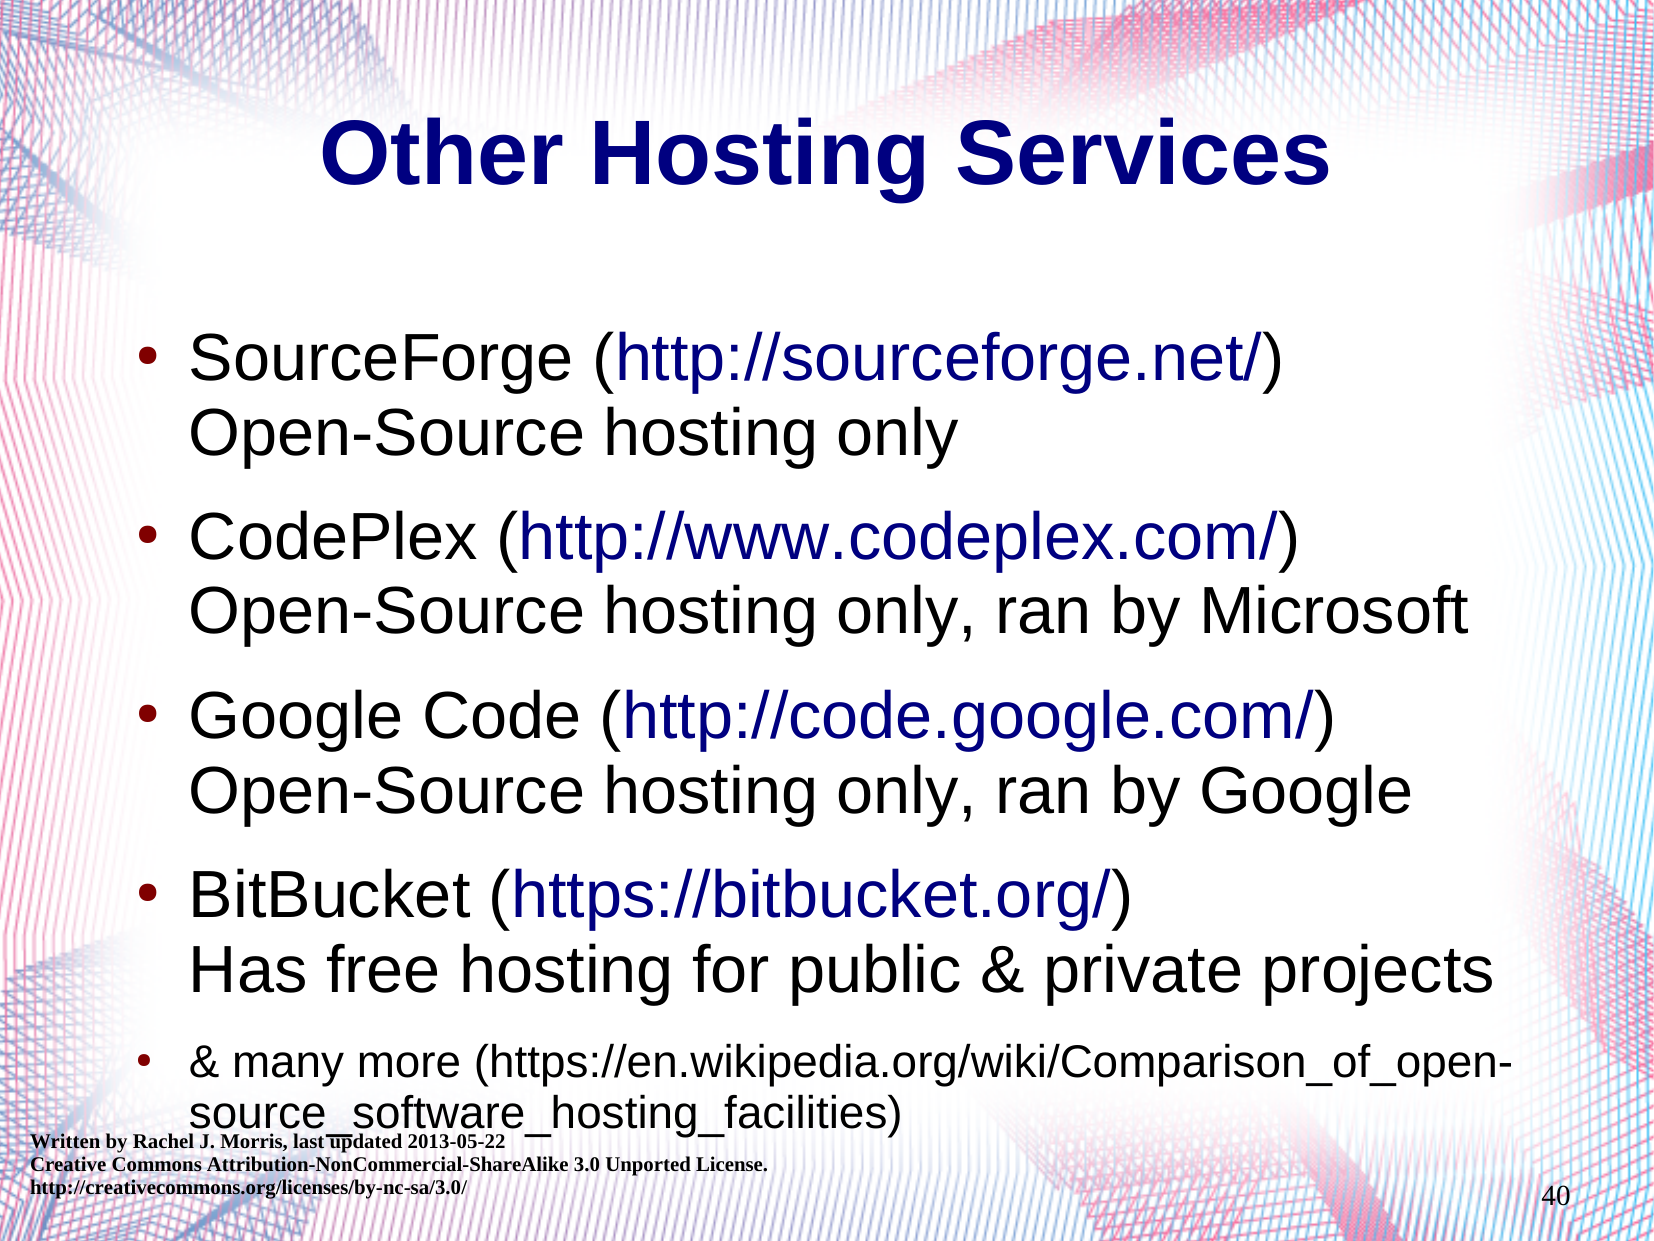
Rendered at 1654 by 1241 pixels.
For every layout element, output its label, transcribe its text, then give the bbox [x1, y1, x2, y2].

picture [0, 0, 1654, 1241]
title Other Hosting Services [82, 49, 1571, 257]
list SourceForge (http://sourceforge.net/) Open-Source hosting only CodePlex (http://www.codeplex.com/) Open-Source hosting only, ran by Microsoft Google Code (http://code.google.com/) Open-Source hosting only, ran by Google BitBucket (https://bitbucket.org/) Has free hosting for public & private projects & many more (https://en.wikipedia.org/wiki/Comparison_of_open-source_software_hosting_facilities) [118, 319, 1571, 1139]
